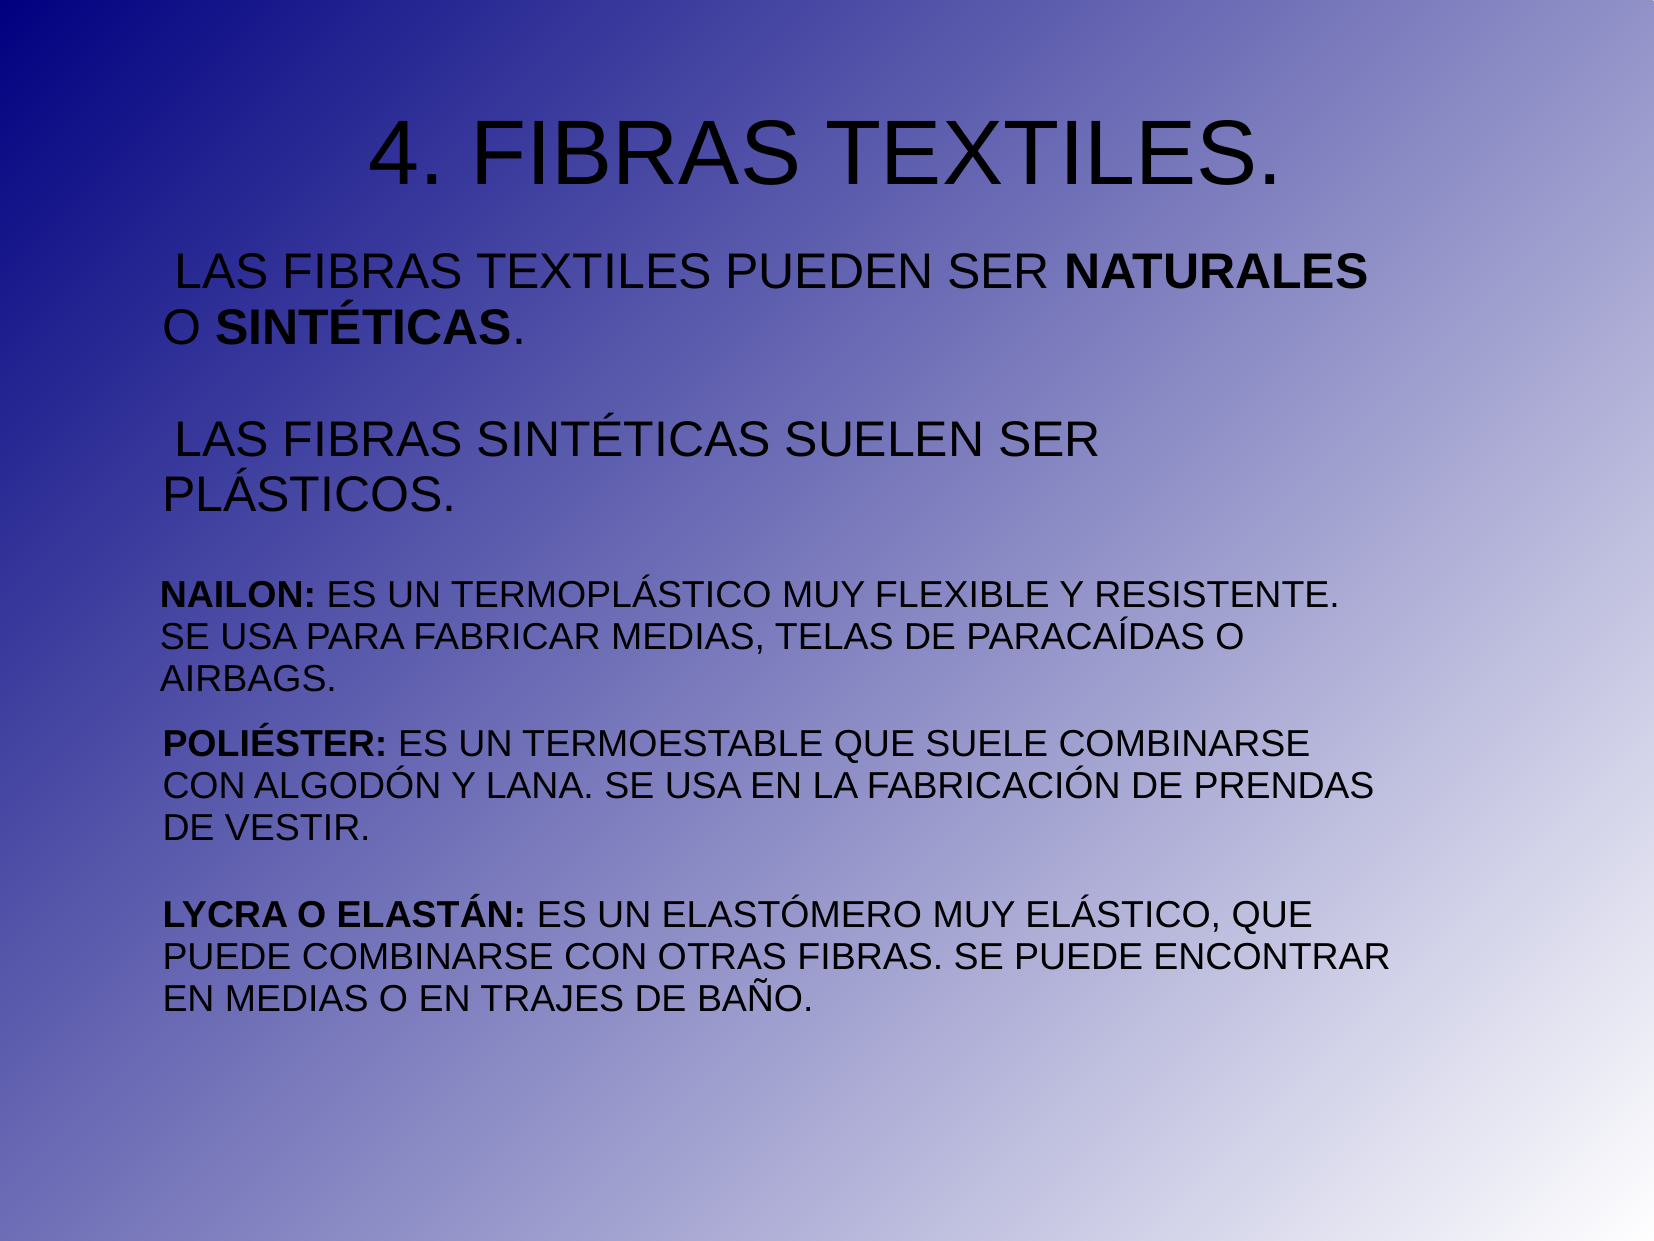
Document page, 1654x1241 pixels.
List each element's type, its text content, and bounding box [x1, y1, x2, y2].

text_box LAS FIBRAS TEXTILES PUEDEN SER NATURALES O SINTÉTICAS. LAS FIBRAS SINTÉTICAS SUELEN SER PLÁSTICOS. [147, 236, 1388, 533]
text_box LYCRA O ELASTÁN: ES UN ELASTÓMERO MUY ELÁSTICO, QUE PUEDE COMBINARSE CON OTRAS FIBRAS. SE PUEDE ENCONTRAR EN MEDIAS O EN TRAJES DE BAÑO. [147, 885, 1418, 1028]
title 4. FIBRAS TEXTILES. [82, 49, 1571, 257]
text_box POLIÉSTER: ES UN TERMOESTABLE QUE SUELE COMBINARSE CON ALGODÓN Y LANA. SE USA EN LA FABRICACIÓN DE PRENDAS DE VESTIR. [147, 715, 1418, 858]
text_box NAILON: ES UN TERMOPLÁSTICO MUY FLEXIBLE Y RESISTENTE. SE USA PARA FABRICAR MEDIAS, TELAS DE PARACAÍDAS O AIRBAGS. [145, 565, 1415, 708]
